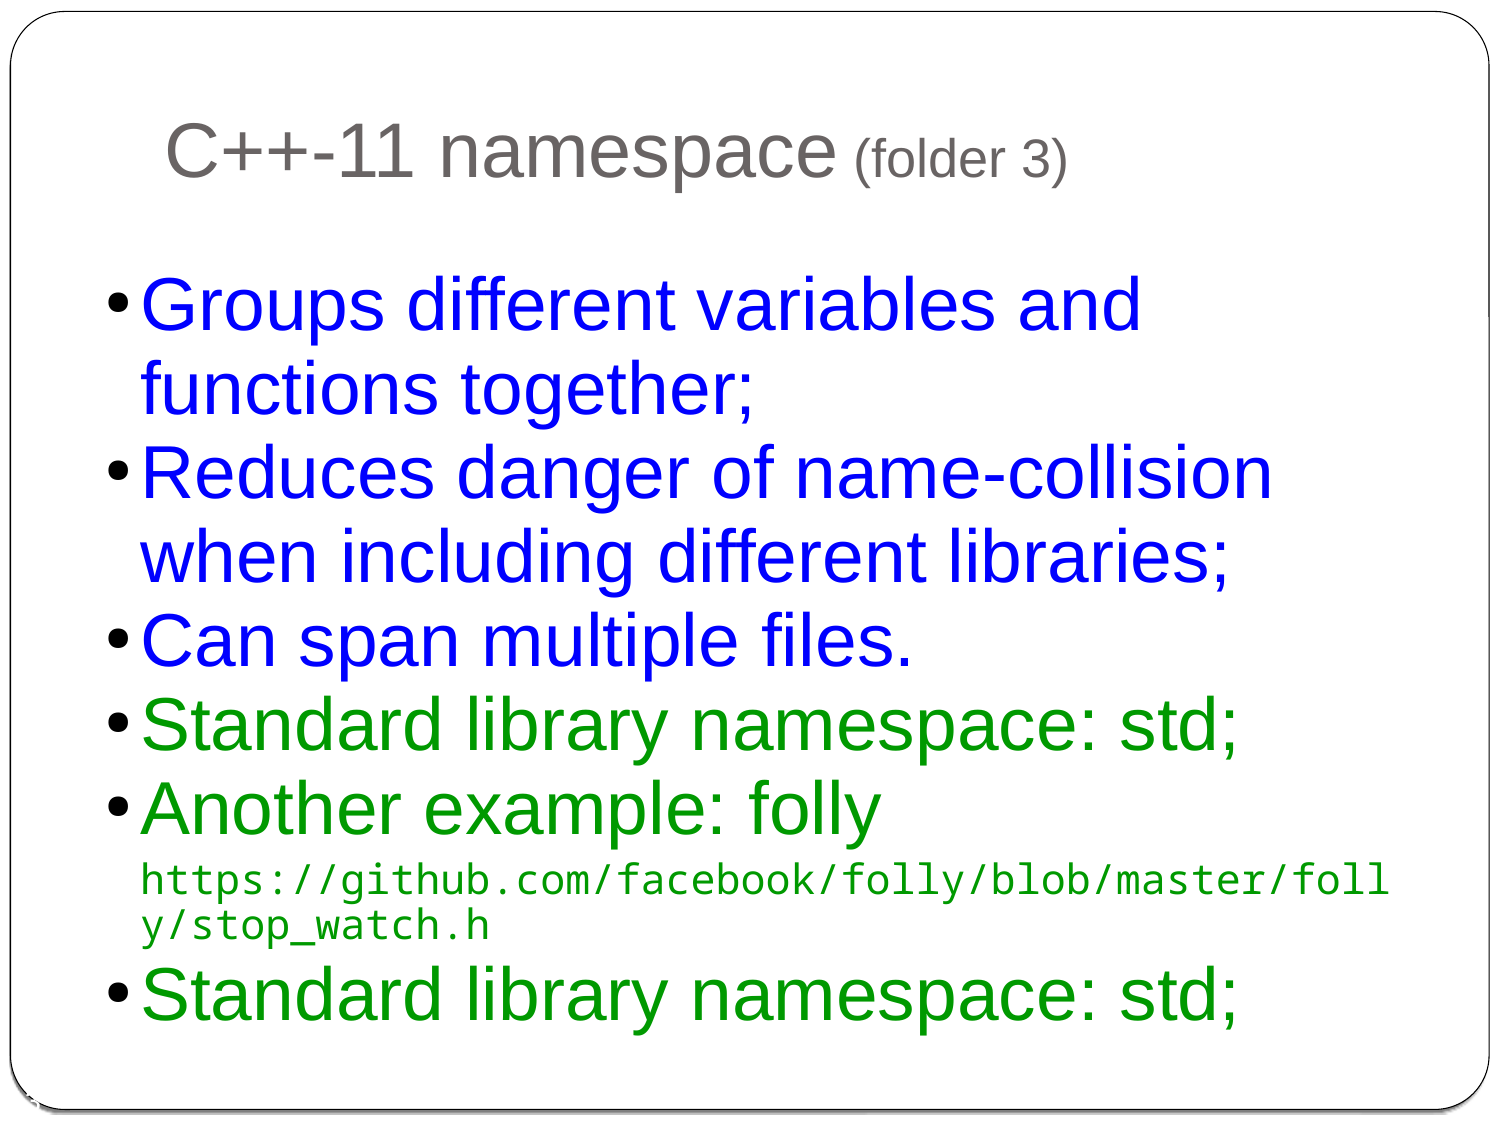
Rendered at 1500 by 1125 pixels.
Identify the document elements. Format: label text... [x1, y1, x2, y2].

text_box Groups different variables and functions together; Reduces danger of name-collision when including different libraries; Can span multiple files. Standard library namespace: std; Another example: follyhttps://github.com/facebook/folly/blob/master/folly/stop_watch.h Standard library namespace: std; [90, 254, 1411, 1075]
slide_number <number> [0, 1074, 50, 1125]
title C++-11 namespace (folder 3) [150, 92, 1425, 209]
